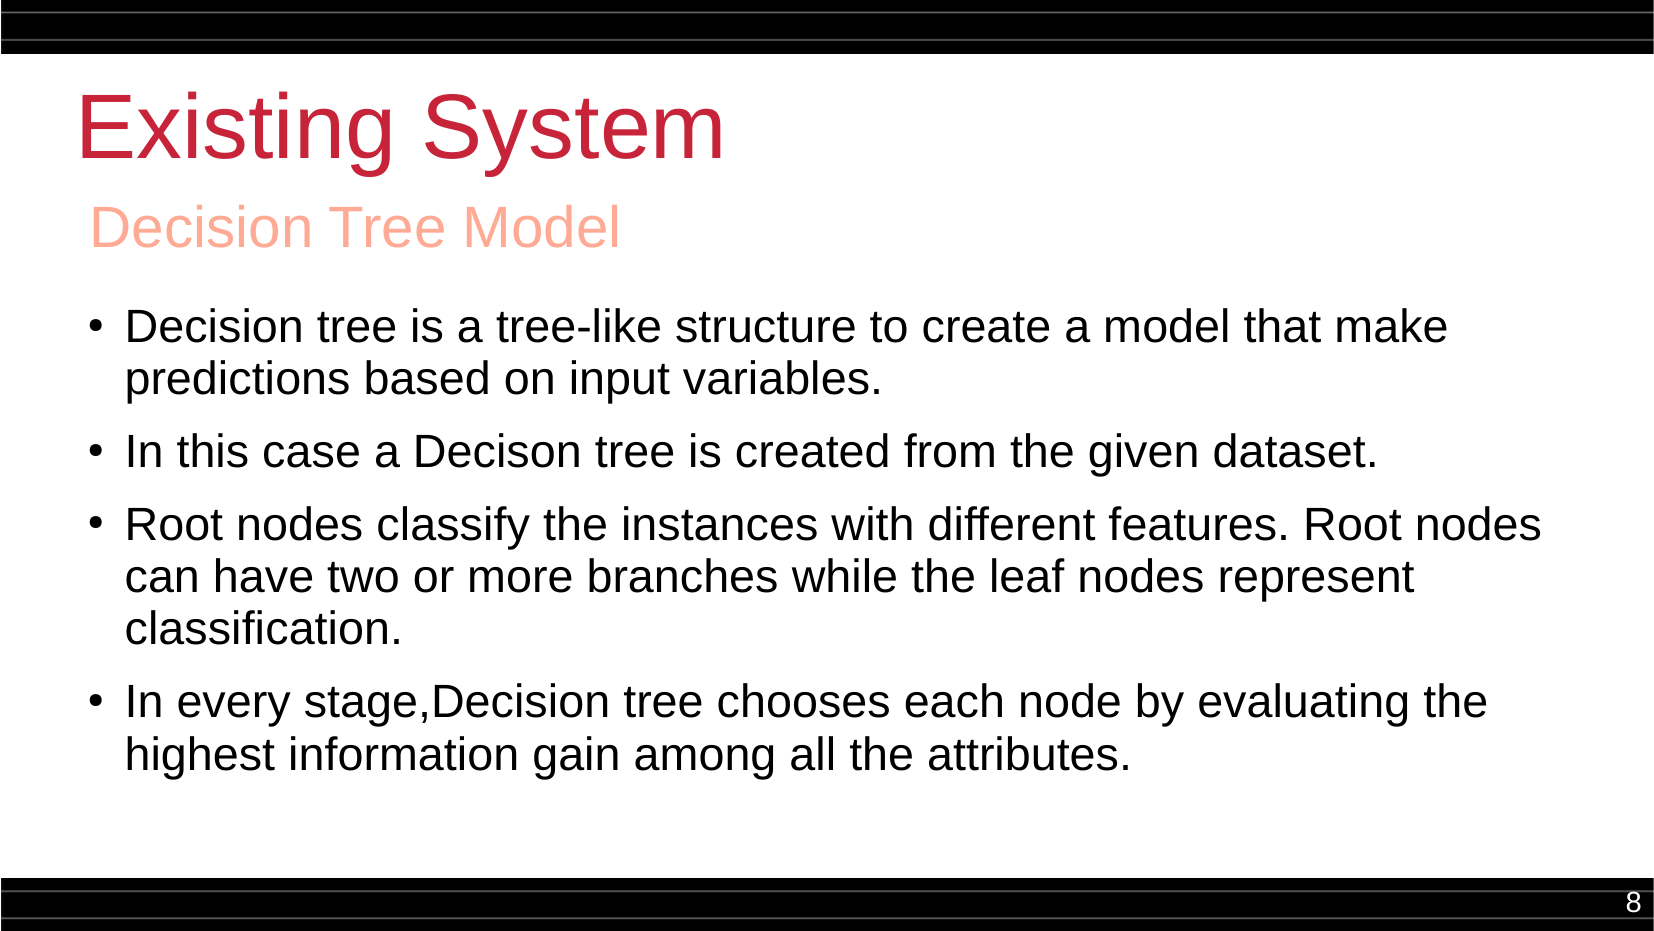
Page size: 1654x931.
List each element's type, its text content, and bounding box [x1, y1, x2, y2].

title Existing System [75, 75, 1564, 178]
picture [1, 878, 1654, 931]
picture [1, 0, 1654, 54]
list Decision tree is a tree-like structure to create a model that make predictions based on input variables. In this case a Decison tree is created from the given dataset. Root nodes classify the instances with different features. Root nodes can have two or more branches while the leaf nodes represent classification. In every stage,Decision tree chooses each node by evaluating the highest information gain among all the attributes. [75, 300, 1564, 786]
text_box Decision Tree Model [75, 187, 863, 268]
